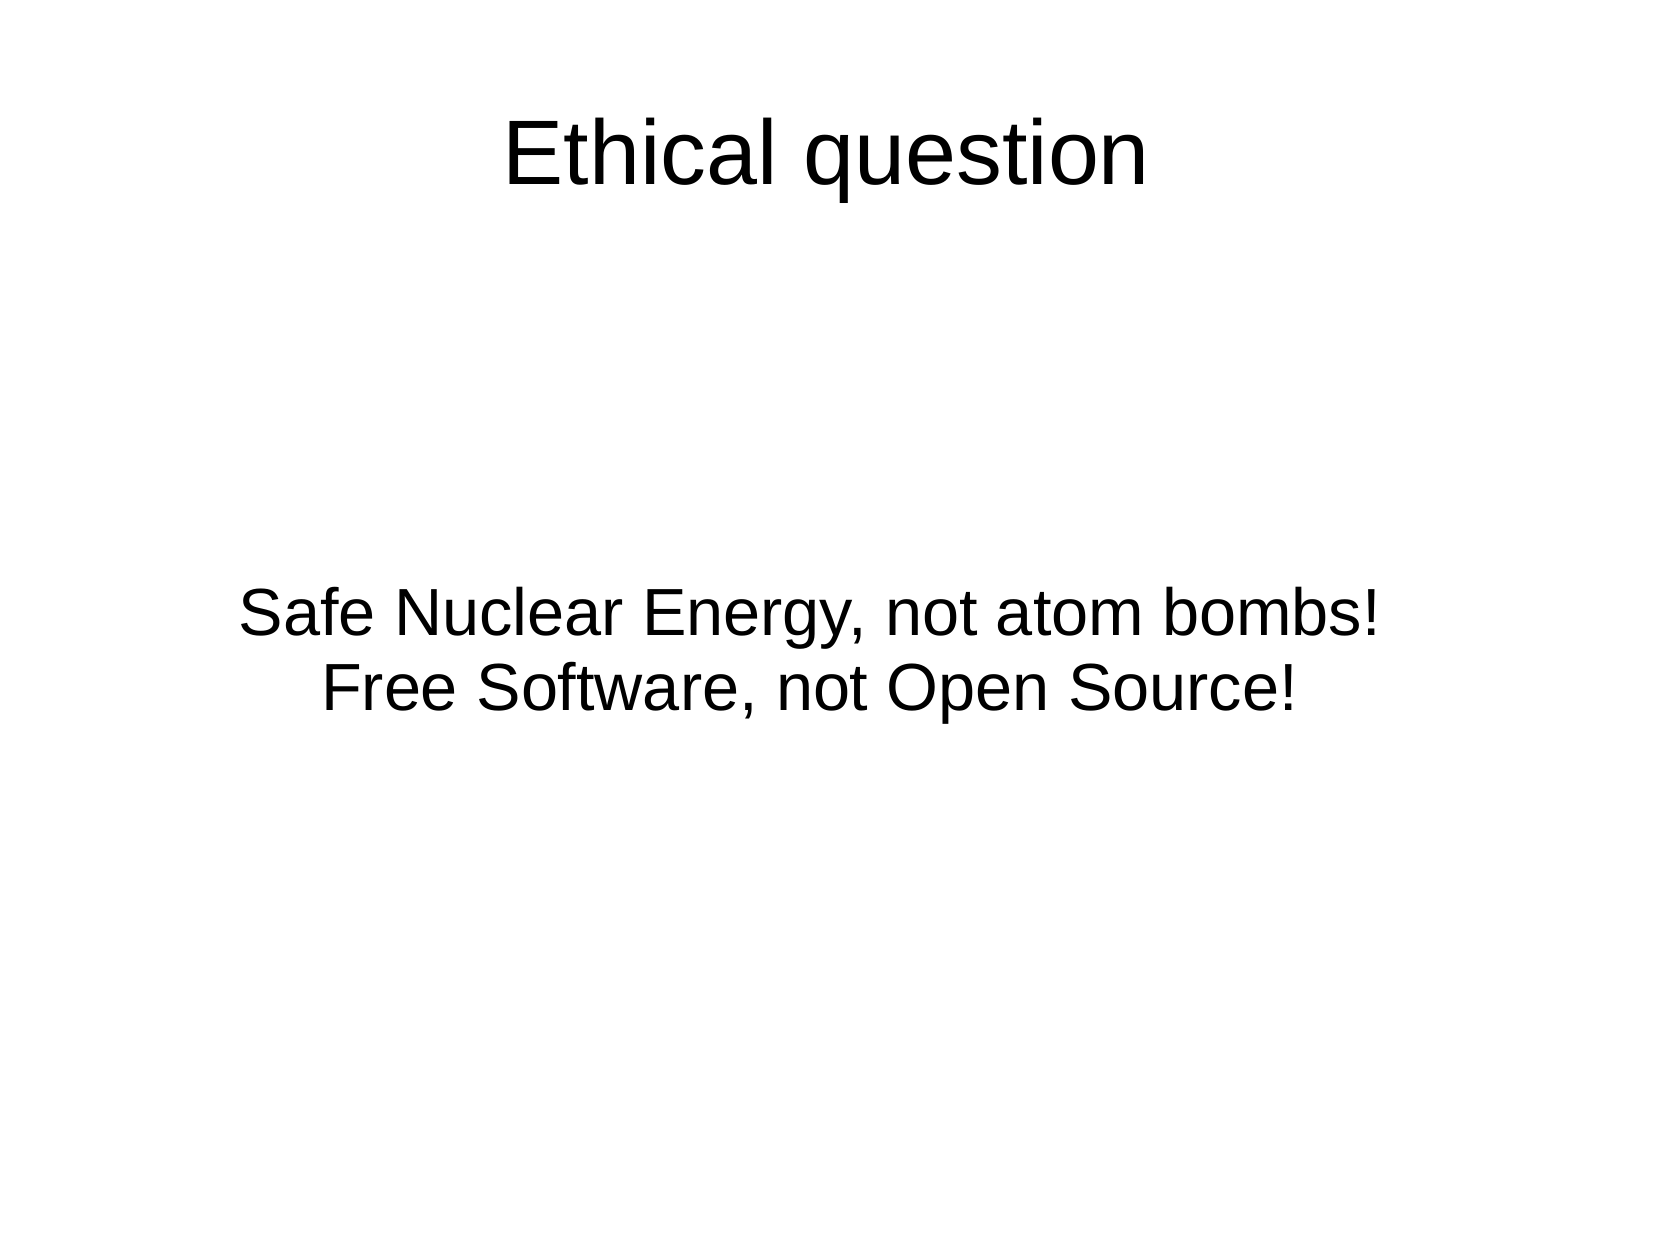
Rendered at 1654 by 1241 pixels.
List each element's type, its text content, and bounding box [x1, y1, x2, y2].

title Ethical question [82, 49, 1571, 257]
subtitle Safe Nuclear Energy, not atom bombs! Free Software, not Open Source! [82, 290, 1538, 1010]
